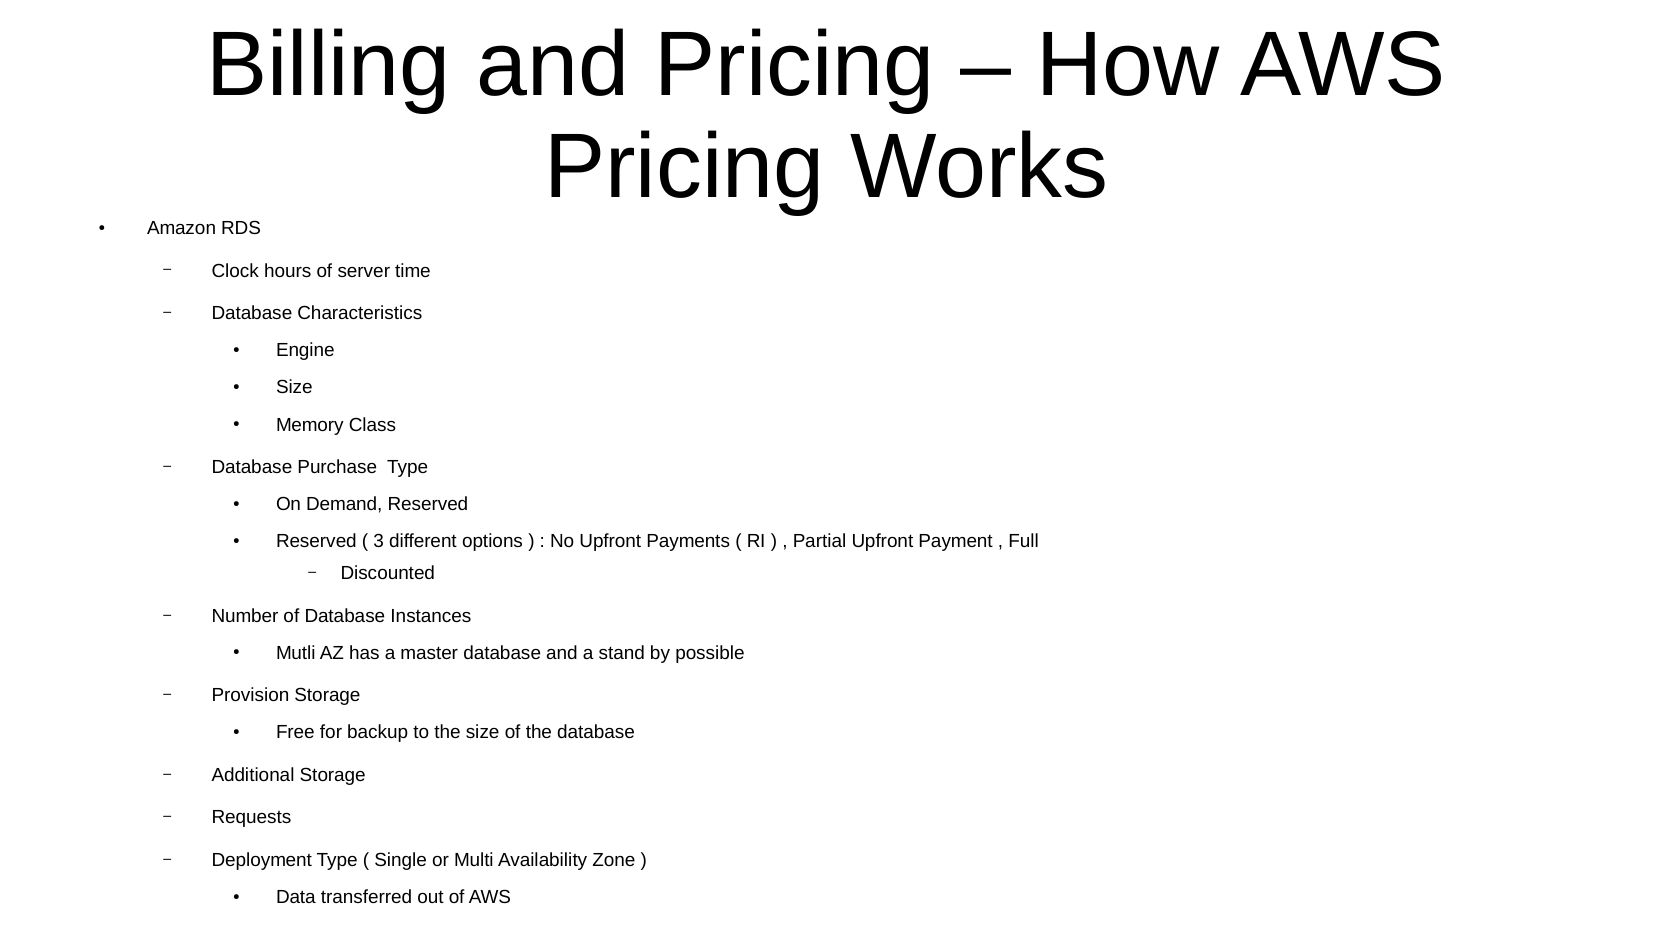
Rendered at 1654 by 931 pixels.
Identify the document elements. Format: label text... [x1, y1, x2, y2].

title Billing and Pricing – How AWS Pricing Works [82, 12, 1571, 217]
list Amazon RDS Clock hours of server time Database Characteristics Engine Size Memory Class Database Purchase Type On Demand, Reserved Reserved ( 3 different options ) : No Upfront Payments ( RI ) , Partial Upfront Payment , Full Discounted Number of Database Instances Mutli AZ has a master database and a stand by possible Provision Storage Free for backup to the size of the database Additional Storage Requests Deployment Type ( Single or Multi Availability Zone ) Data transferred out of AWS [82, 217, 1636, 916]
